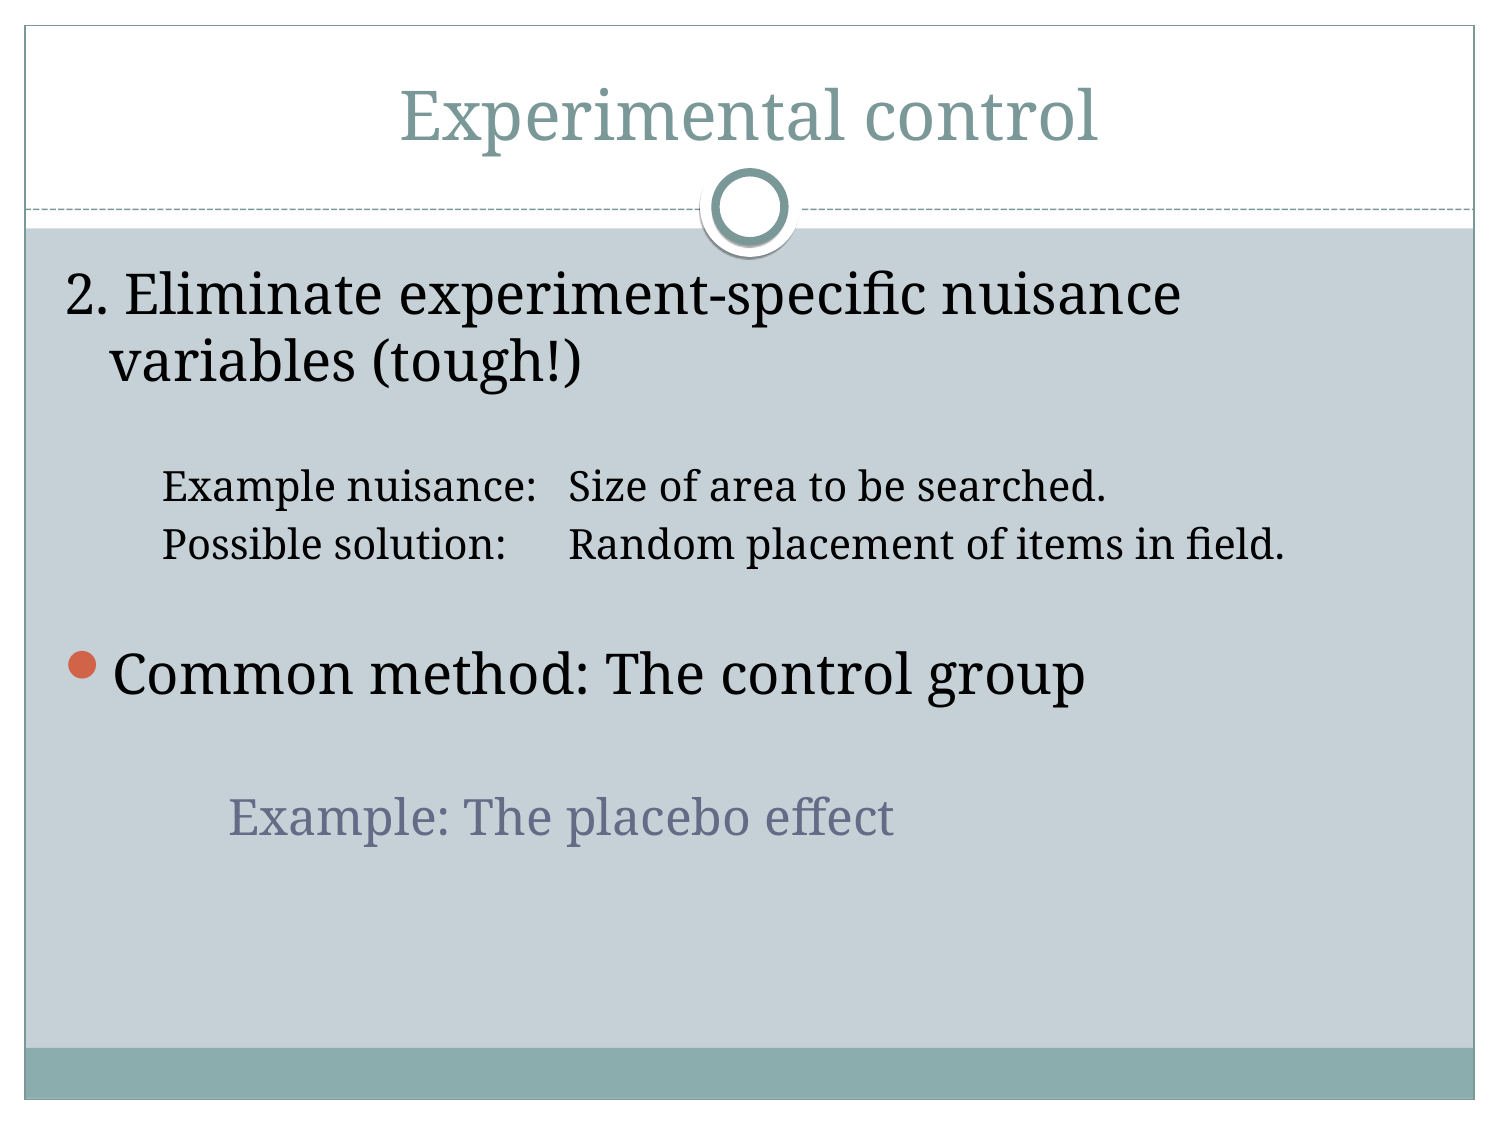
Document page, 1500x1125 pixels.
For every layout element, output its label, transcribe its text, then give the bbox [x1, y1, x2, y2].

title Experimental control [49, 37, 1450, 162]
list 2. Eliminate experiment-specific nuisance variables (tough!) Example nuisance: Size of area to be searched. Possible solution: Random placement of items in field. Common method: The control group Example: The placebo effect [49, 250, 1445, 1001]
